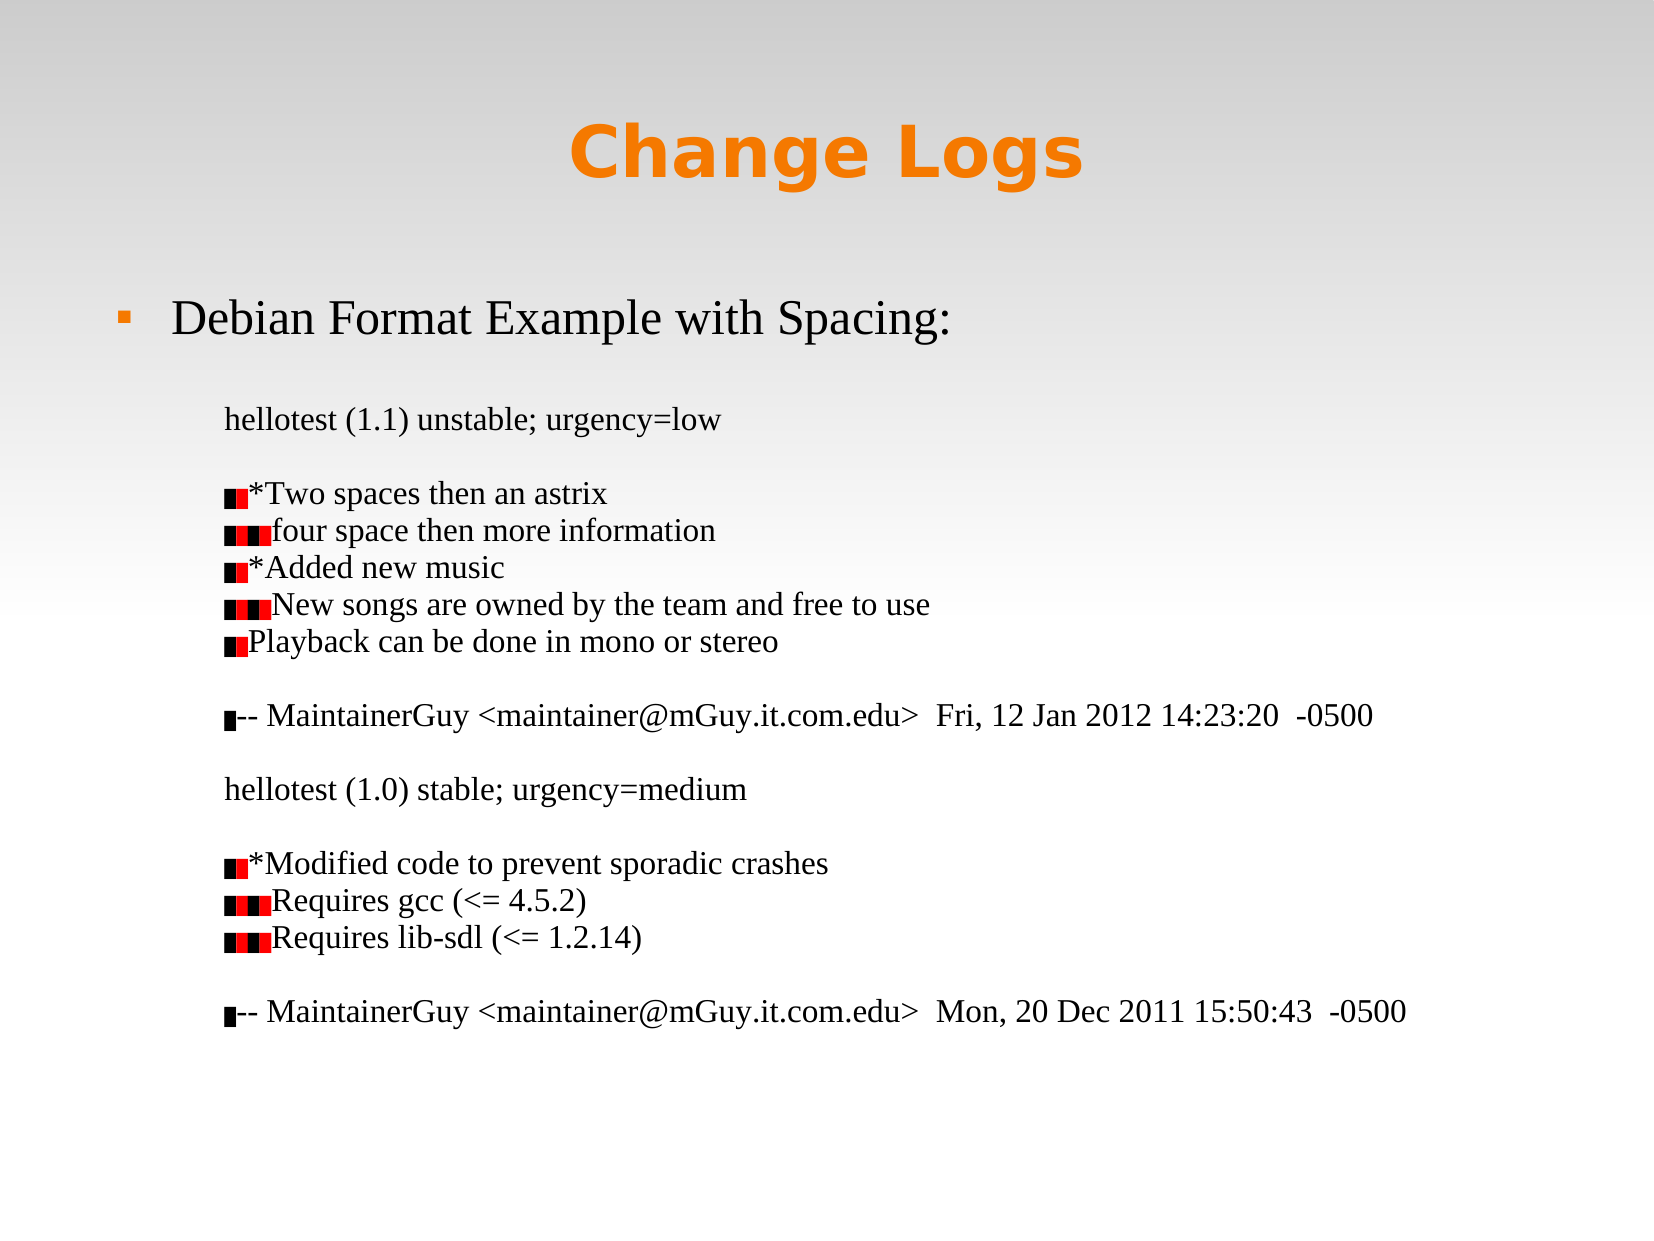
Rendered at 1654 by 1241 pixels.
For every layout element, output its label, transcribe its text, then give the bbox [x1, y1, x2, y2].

title Change Logs [82, 49, 1571, 257]
list Debian Format Example with Spacing: hellotest (1.1) unstable; urgency=low ██*Two spaces then an astrix ████four space then more information ██*Added new music ████New songs are owned by the team and free to use ██Playback can be done in mono or stereo █-- MaintainerGuy <maintainer@mGuy.it.com.edu> Fri, 12 Jan 2012 14:23:20 -0500 hellotest (1.0) stable; urgency=medium ██*Modified code to prevent sporadic crashes ████Requires gcc (<= 4.5.2) ████Requires lib-sdl (<= 1.2.14) █-- MaintainerGuy <maintainer@mGuy.it.com.edu> Mon, 20 Dec 2011 15:50:43 -0500 [82, 290, 1571, 1157]
